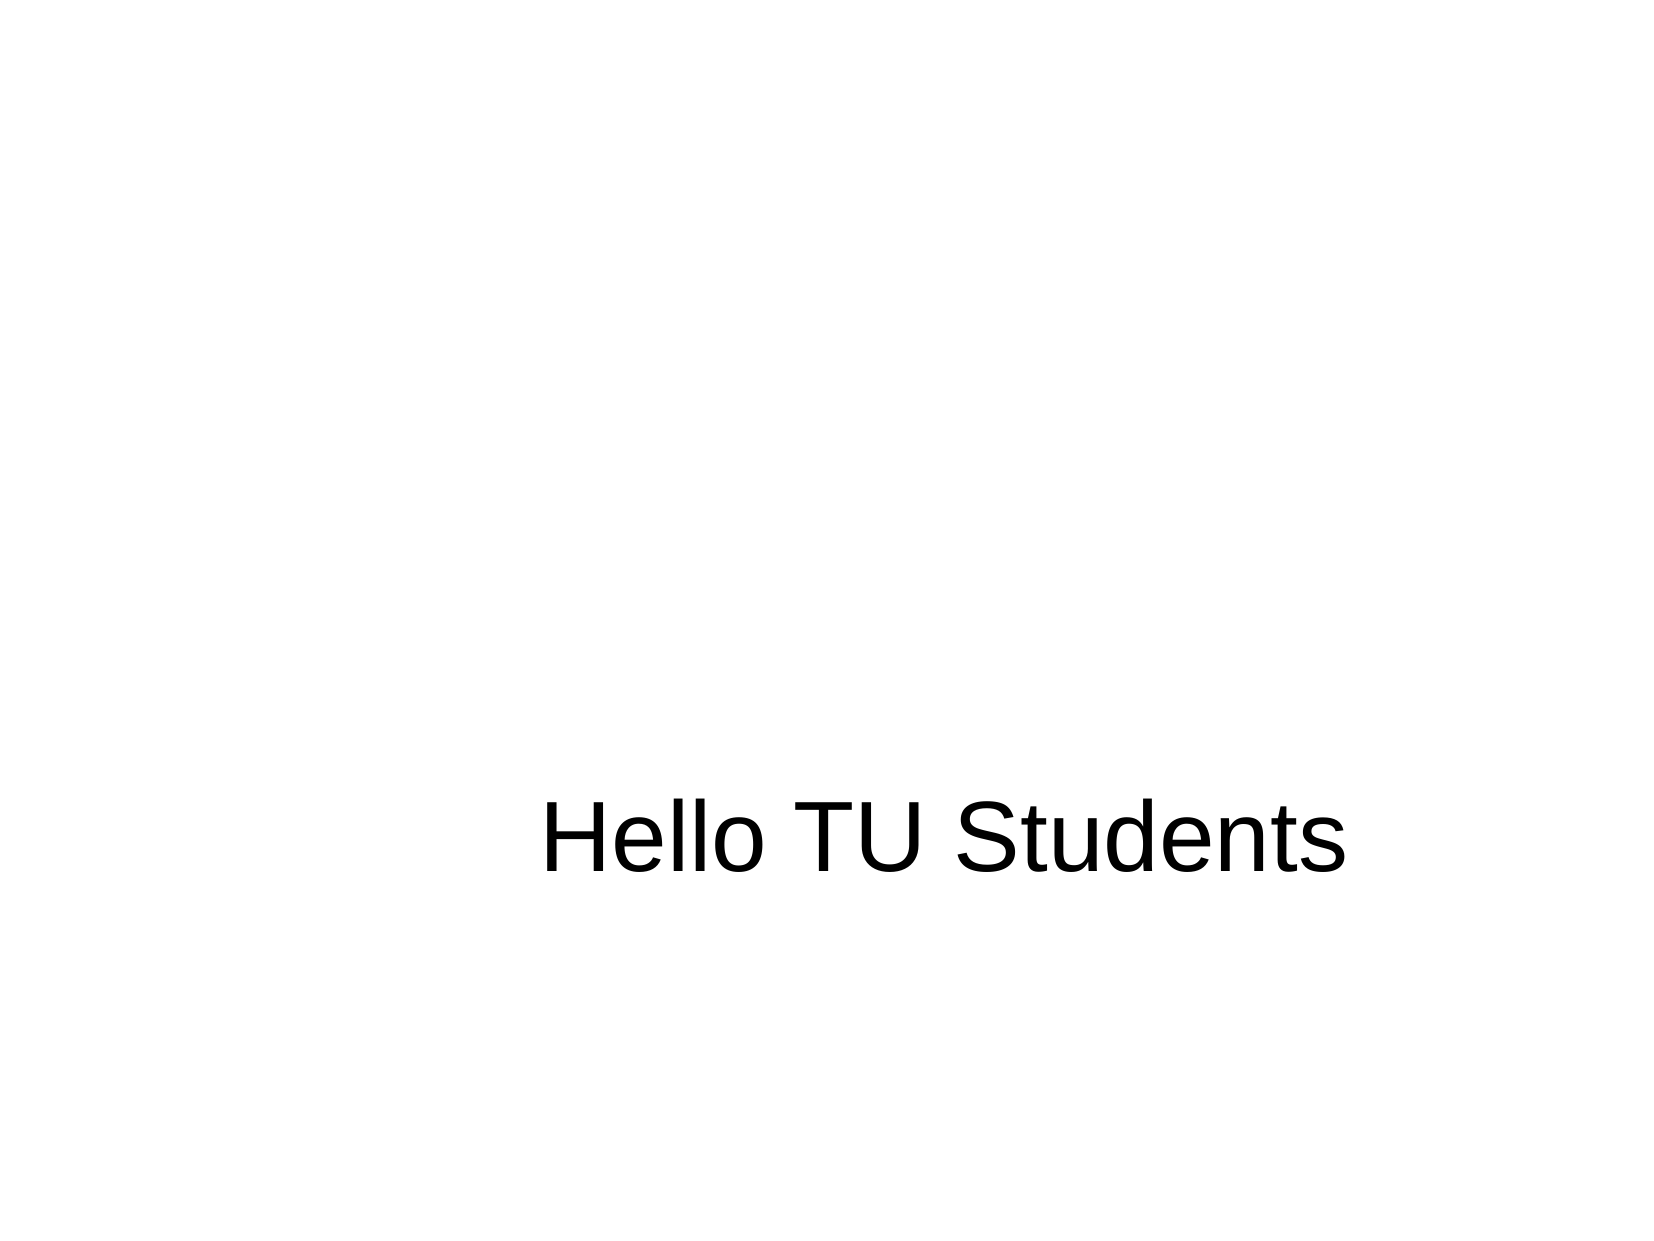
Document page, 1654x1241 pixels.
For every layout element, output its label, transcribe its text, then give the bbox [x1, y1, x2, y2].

text_box Hello TU Students [525, 773, 1365, 901]
